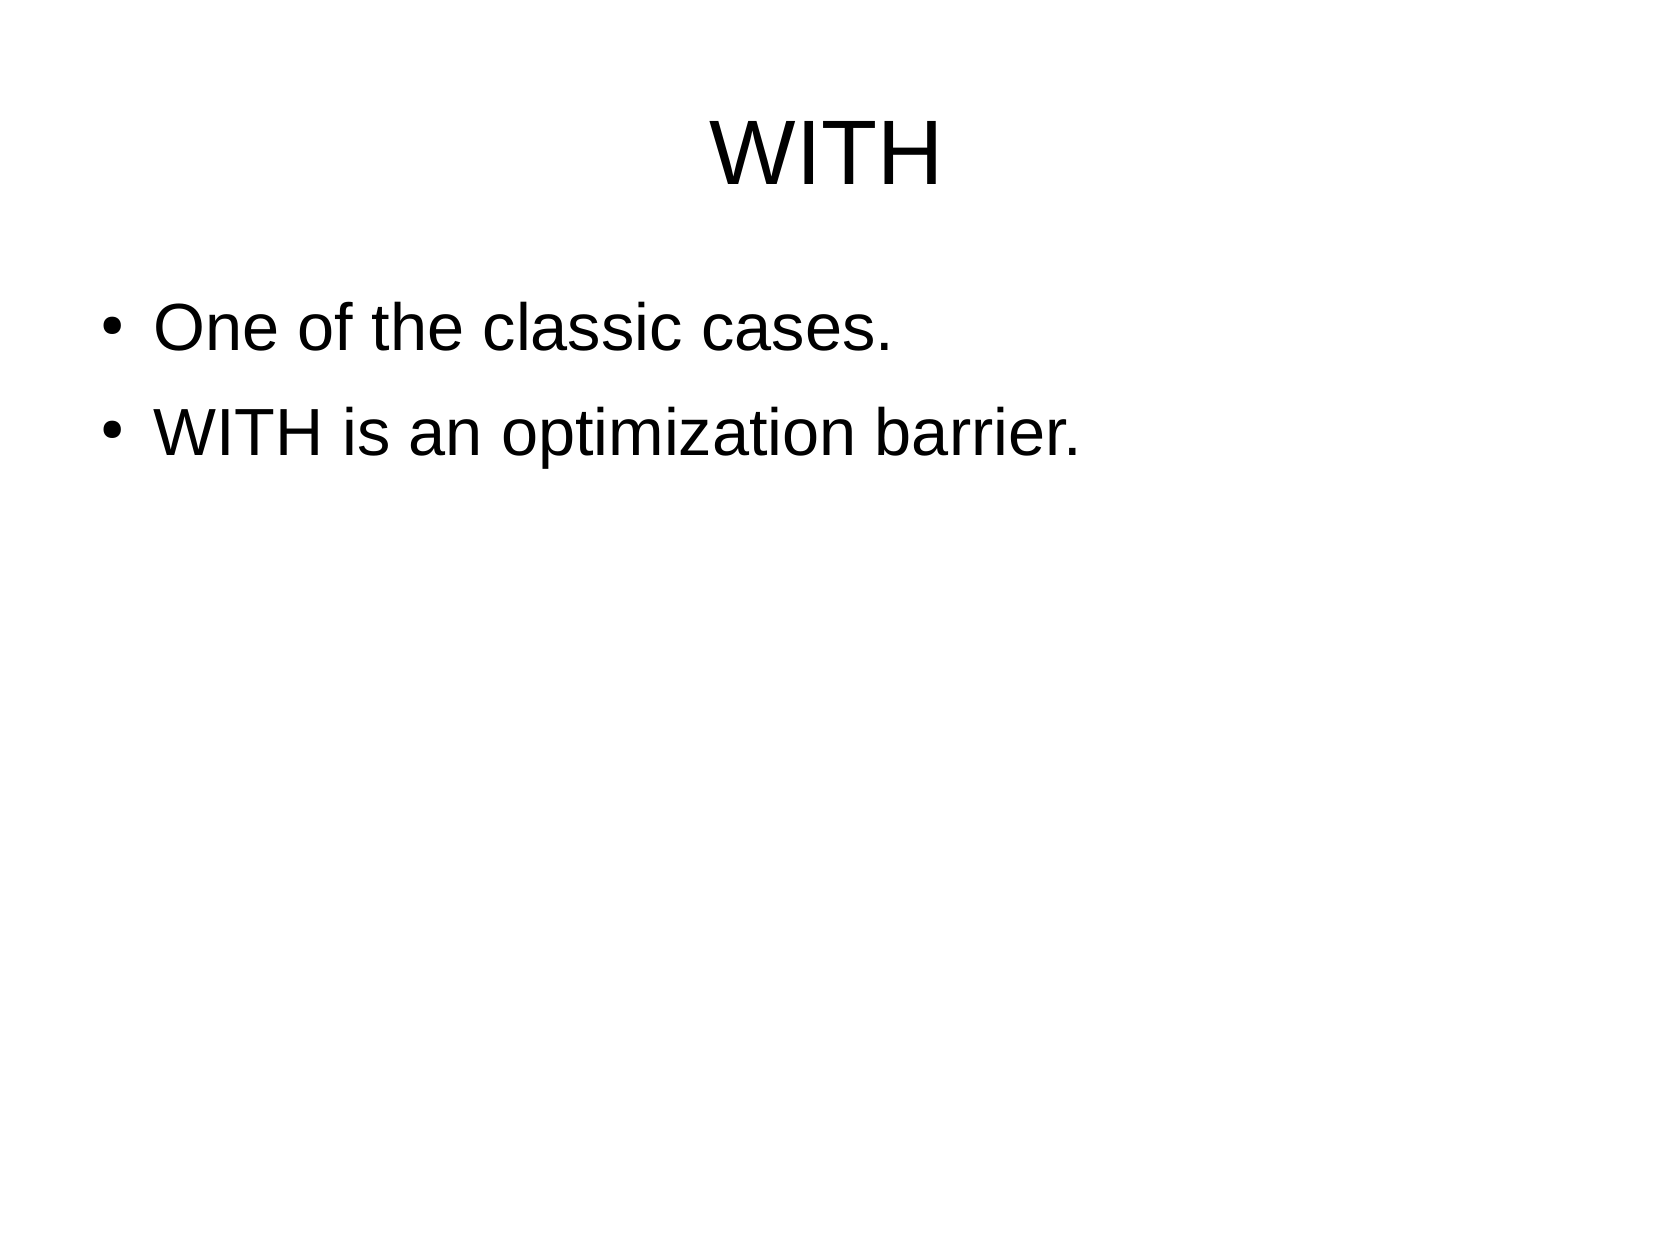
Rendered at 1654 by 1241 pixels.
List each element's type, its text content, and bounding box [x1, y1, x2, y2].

list One of the classic cases. WITH is an optimization barrier. [82, 290, 1538, 1010]
title WITH [82, 49, 1571, 257]
